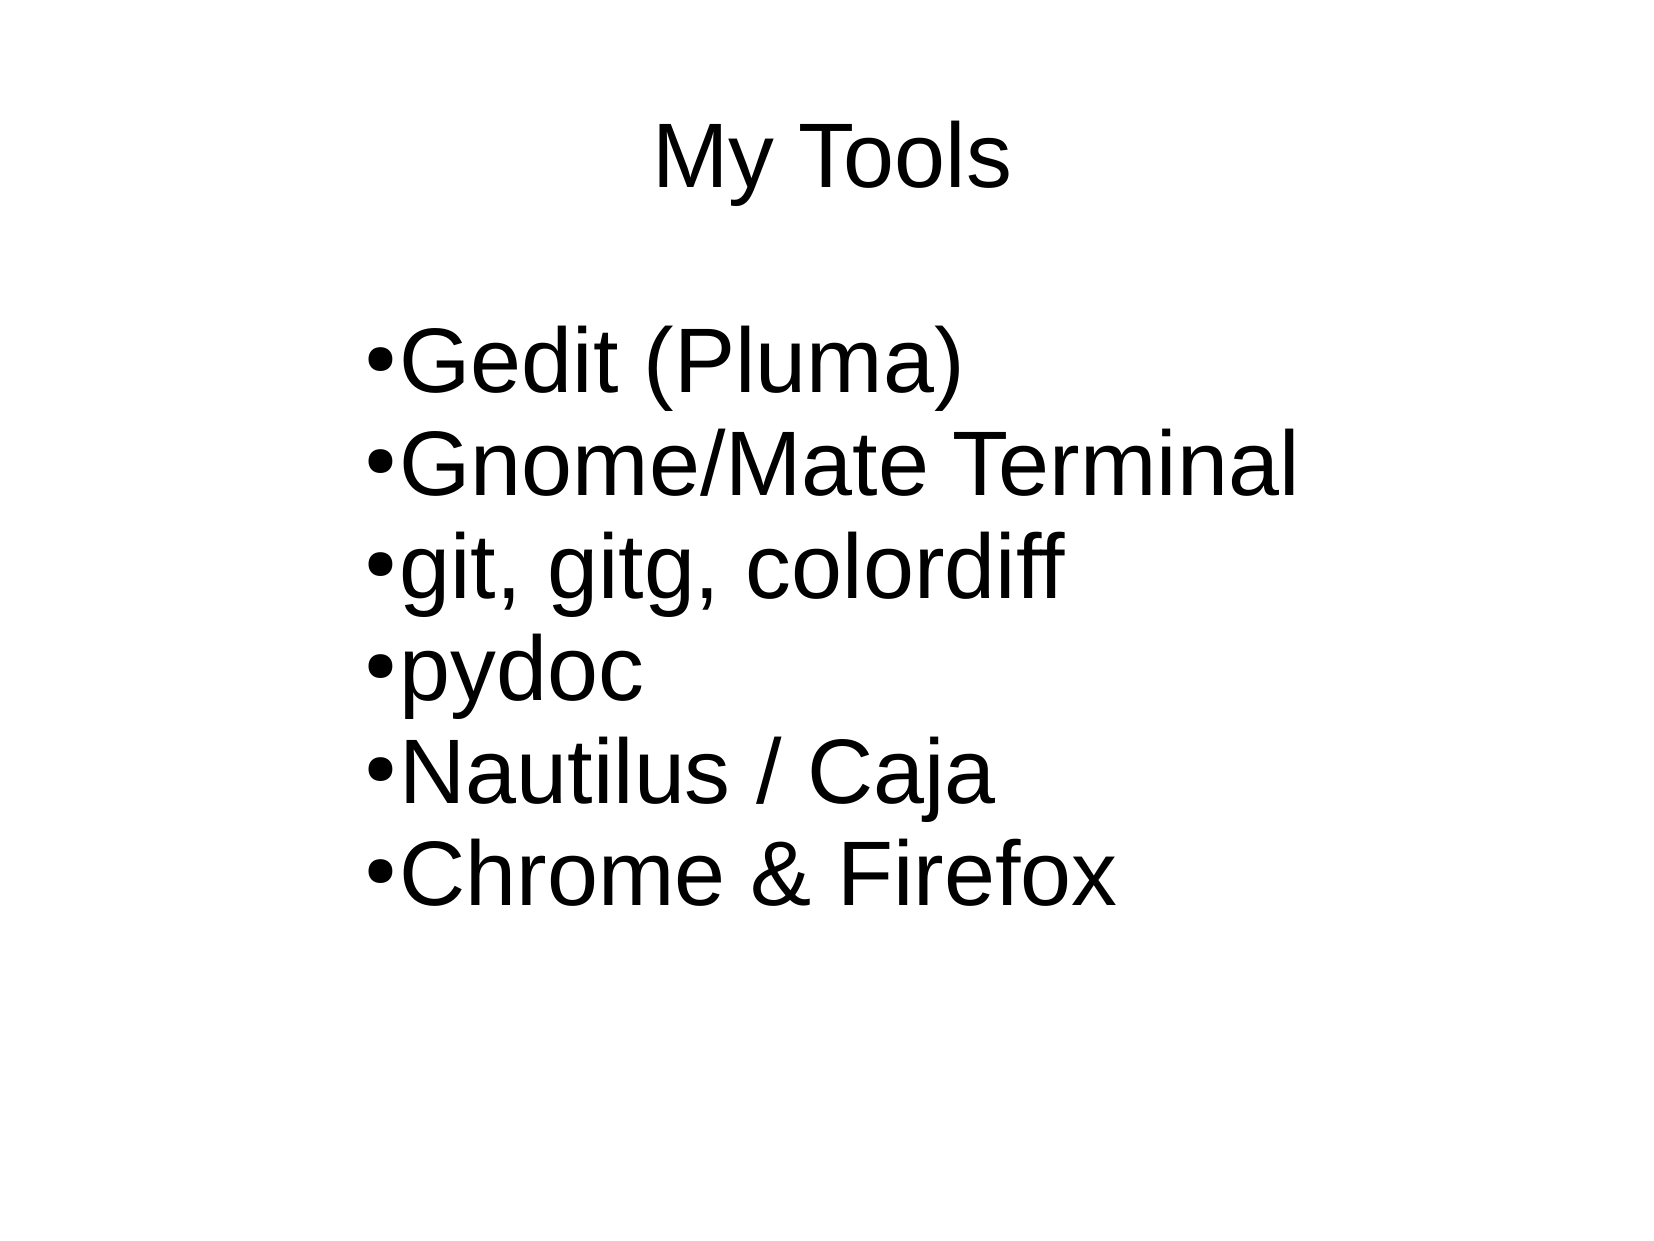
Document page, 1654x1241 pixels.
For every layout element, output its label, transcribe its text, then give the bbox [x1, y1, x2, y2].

subtitle My Tools Gedit (Pluma) Gnome/Mate Terminal git, gitg, colordiff pydoc Nautilus / Caja Chrome & Firefox [105, 105, 1561, 1156]
